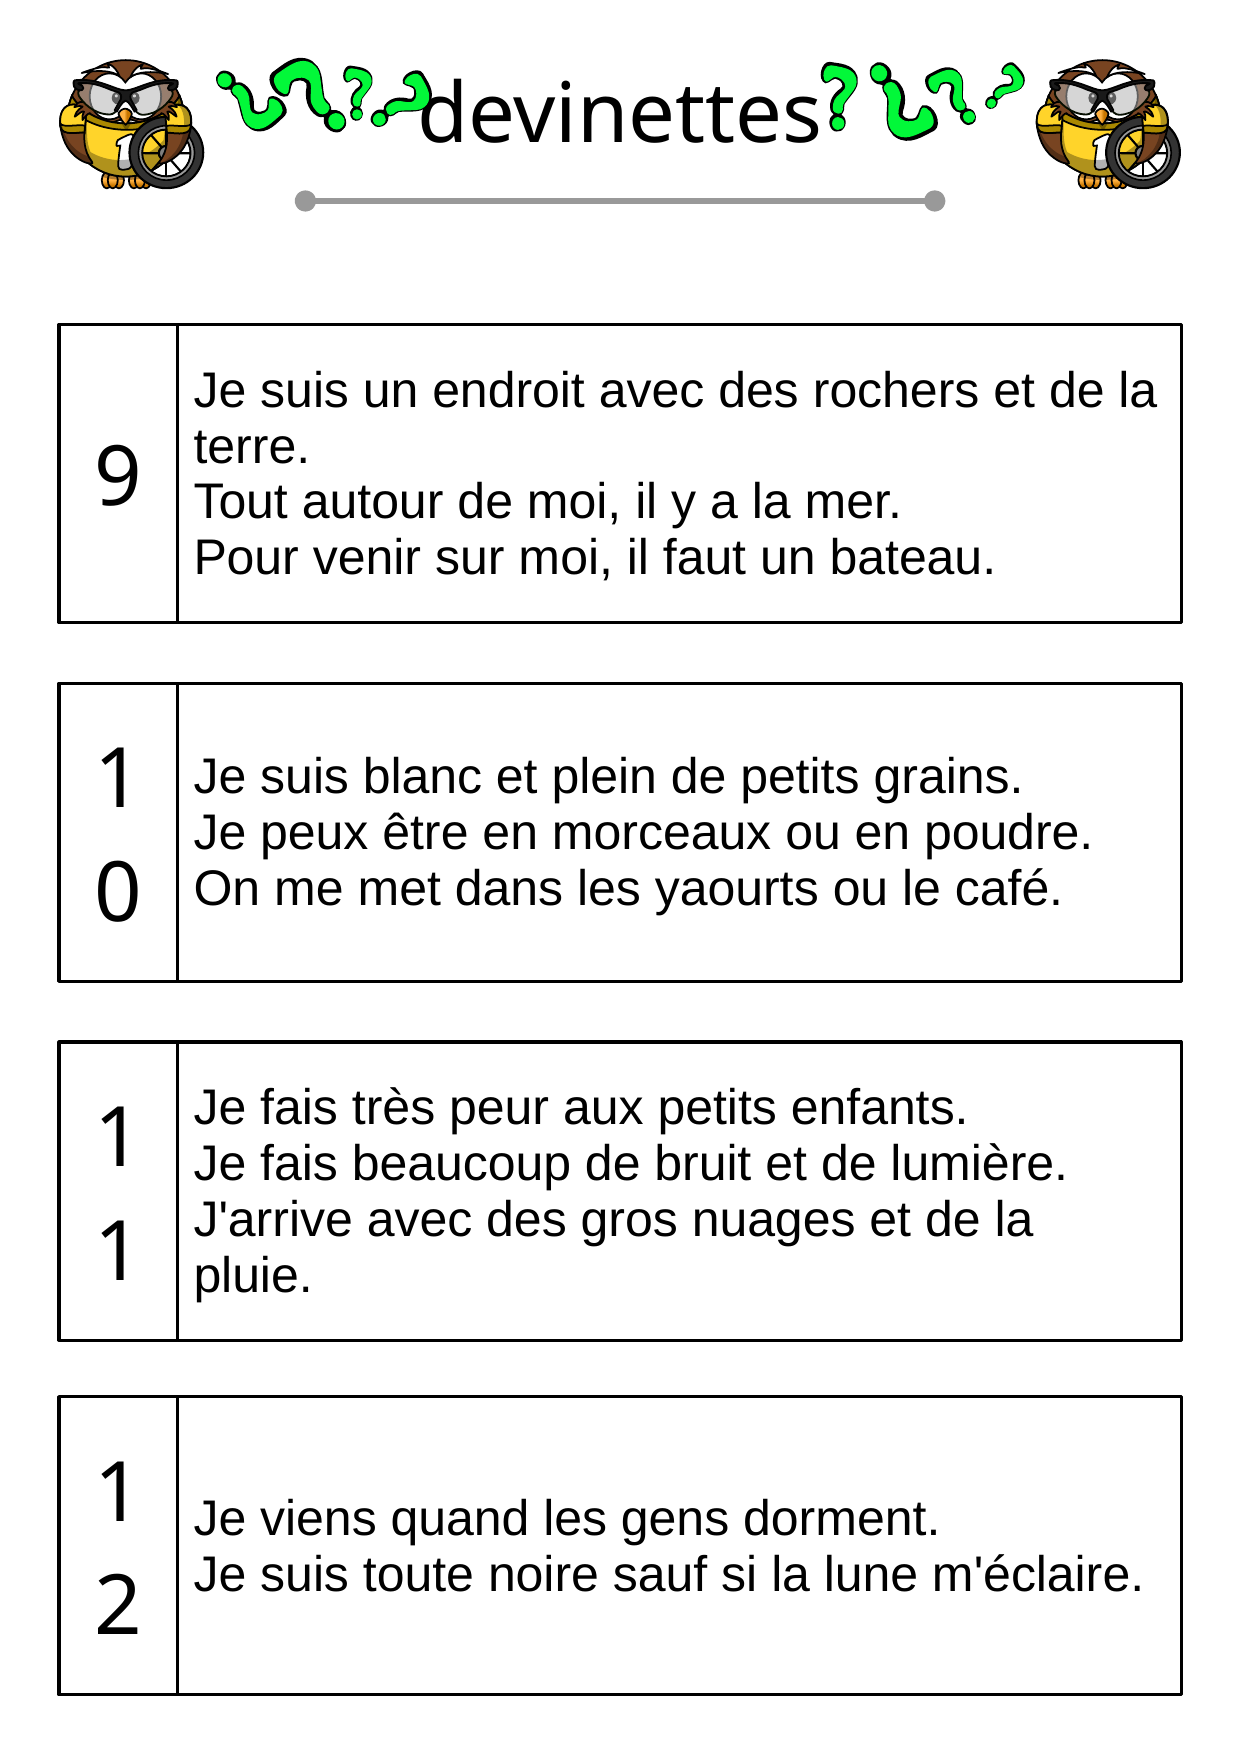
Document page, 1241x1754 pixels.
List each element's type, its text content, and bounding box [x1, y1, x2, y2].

picture [59, 46, 441, 190]
text_box Je fais très peur aux petits enfants. Je fais beaucoup de bruit et de lumière. J'arrive avec des gros nuages et de la pluie. [179, 1041, 1182, 1341]
text_box devinettes [59, 46, 297, 93]
text_box devinettes [205, 46, 1182, 159]
picture [920, 59, 1031, 134]
picture [1035, 59, 1182, 190]
text_box 12 [59, 1396, 178, 1695]
picture [820, 51, 944, 152]
text_box Je viens quand les gens dorment. Je suis toute noire sauf si la lune m'éclaire. [179, 1396, 1182, 1695]
text_box 11 [59, 1041, 178, 1341]
text_box 9 [59, 324, 178, 623]
text_box Je suis blanc et plein de petits grains. Je peux être en morceaux ou en poudre. On me met dans les yaourts ou le café. [179, 683, 1182, 982]
text_box 10 [59, 683, 178, 982]
text_box Je suis un endroit avec des rochers et de la terre. Tout autour de moi, il y a la mer. Pour venir sur moi, il faut un bateau. [179, 324, 1182, 623]
